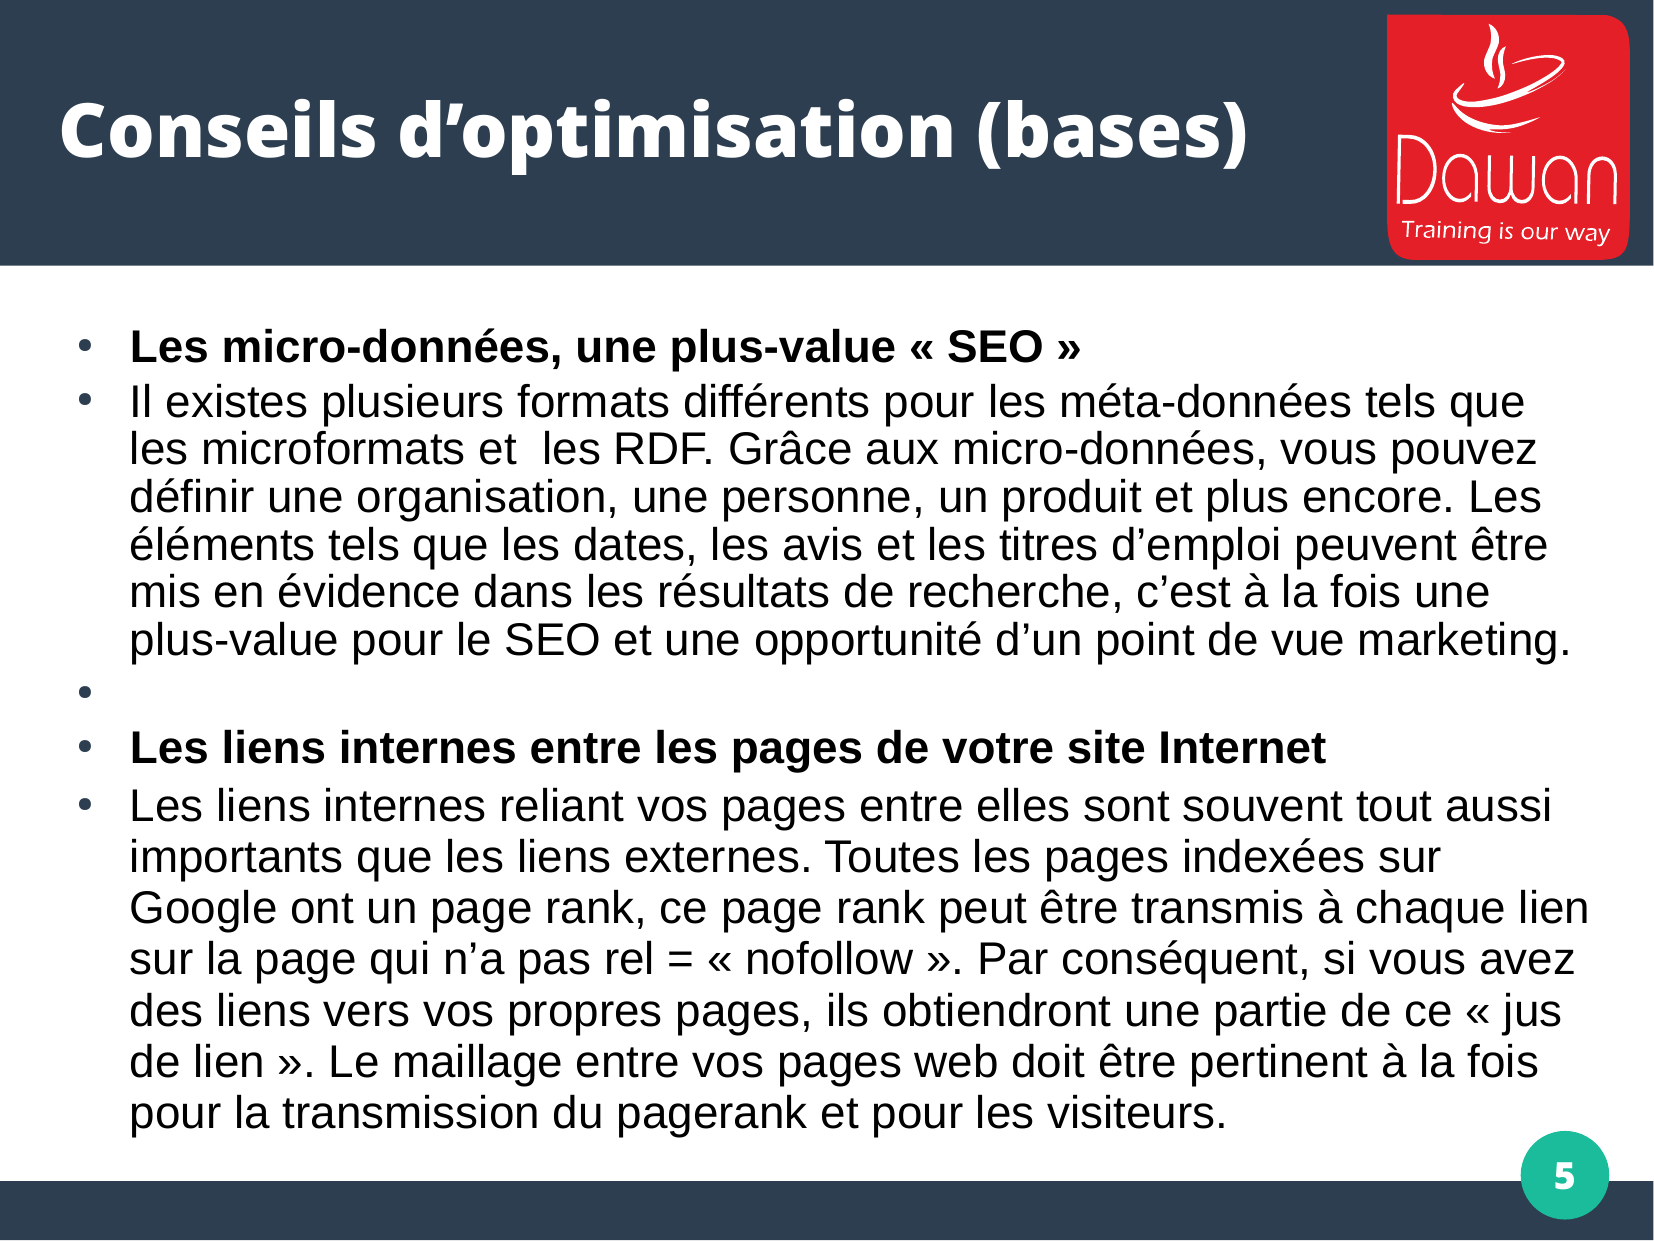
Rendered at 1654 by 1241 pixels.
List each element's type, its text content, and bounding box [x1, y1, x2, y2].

title Conseils d’optimisation (bases) [59, 49, 1387, 207]
list Les micro-données, une plus-value « SEO » Il existes plusieurs formats différents pour les méta-données tels que les microformats et les RDF. Grâce aux micro-données, vous pouvez définir une organisation, une personne, un produit et plus encore. Les éléments tels que les dates, les avis et les titres d’emploi peuvent être mis en évidence dans les résultats de recherche, c’est à la fois une plus-value pour le SEO et une opportunité d’un point de vue marketing. Les liens internes entre les pages de votre site Internet Les liens internes reliant vos pages entre elles sont souvent tout aussi importants que les liens externes. Toutes les pages indexées sur Google ont un page rank, ce page rank peut être transmis à chaque lien sur la page qui n’a pas rel = « nofollow ». Par conséquent, si vous avez des liens vers vos propres pages, ils obtiendront une partie de ce « jus de lien ». Le maillage entre vos pages web doit être pertinent à la fois pour la transmission du pagerank et pour les visiteurs. [59, 324, 1595, 1152]
picture [1387, 14, 1630, 260]
